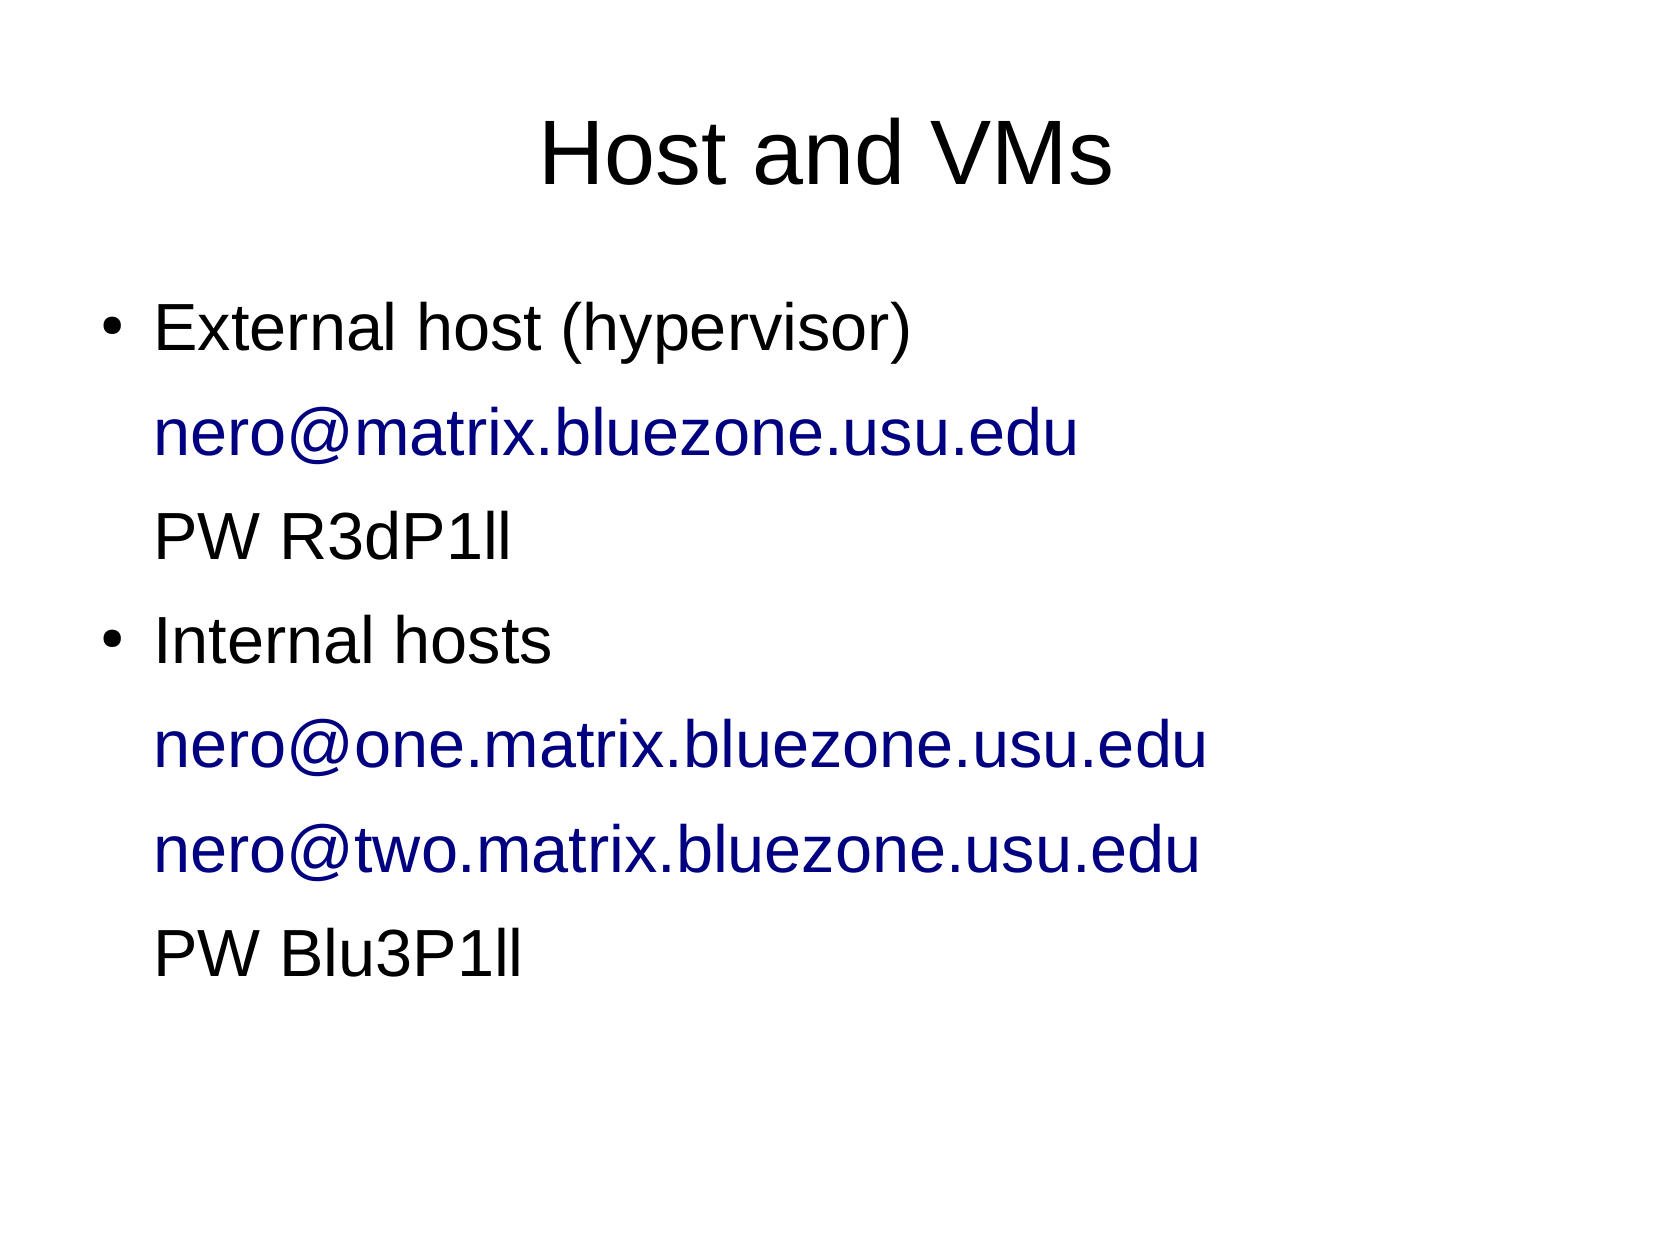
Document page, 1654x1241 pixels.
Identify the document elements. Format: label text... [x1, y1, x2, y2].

title Host and VMs [82, 49, 1571, 257]
list External host (hypervisor) nero@matrix.bluezone.usu.edu PW R3dP1ll Internal hosts nero@one.matrix.bluezone.usu.edu nero@two.matrix.bluezone.usu.edu PW Blu3P1ll [82, 290, 1571, 1010]
